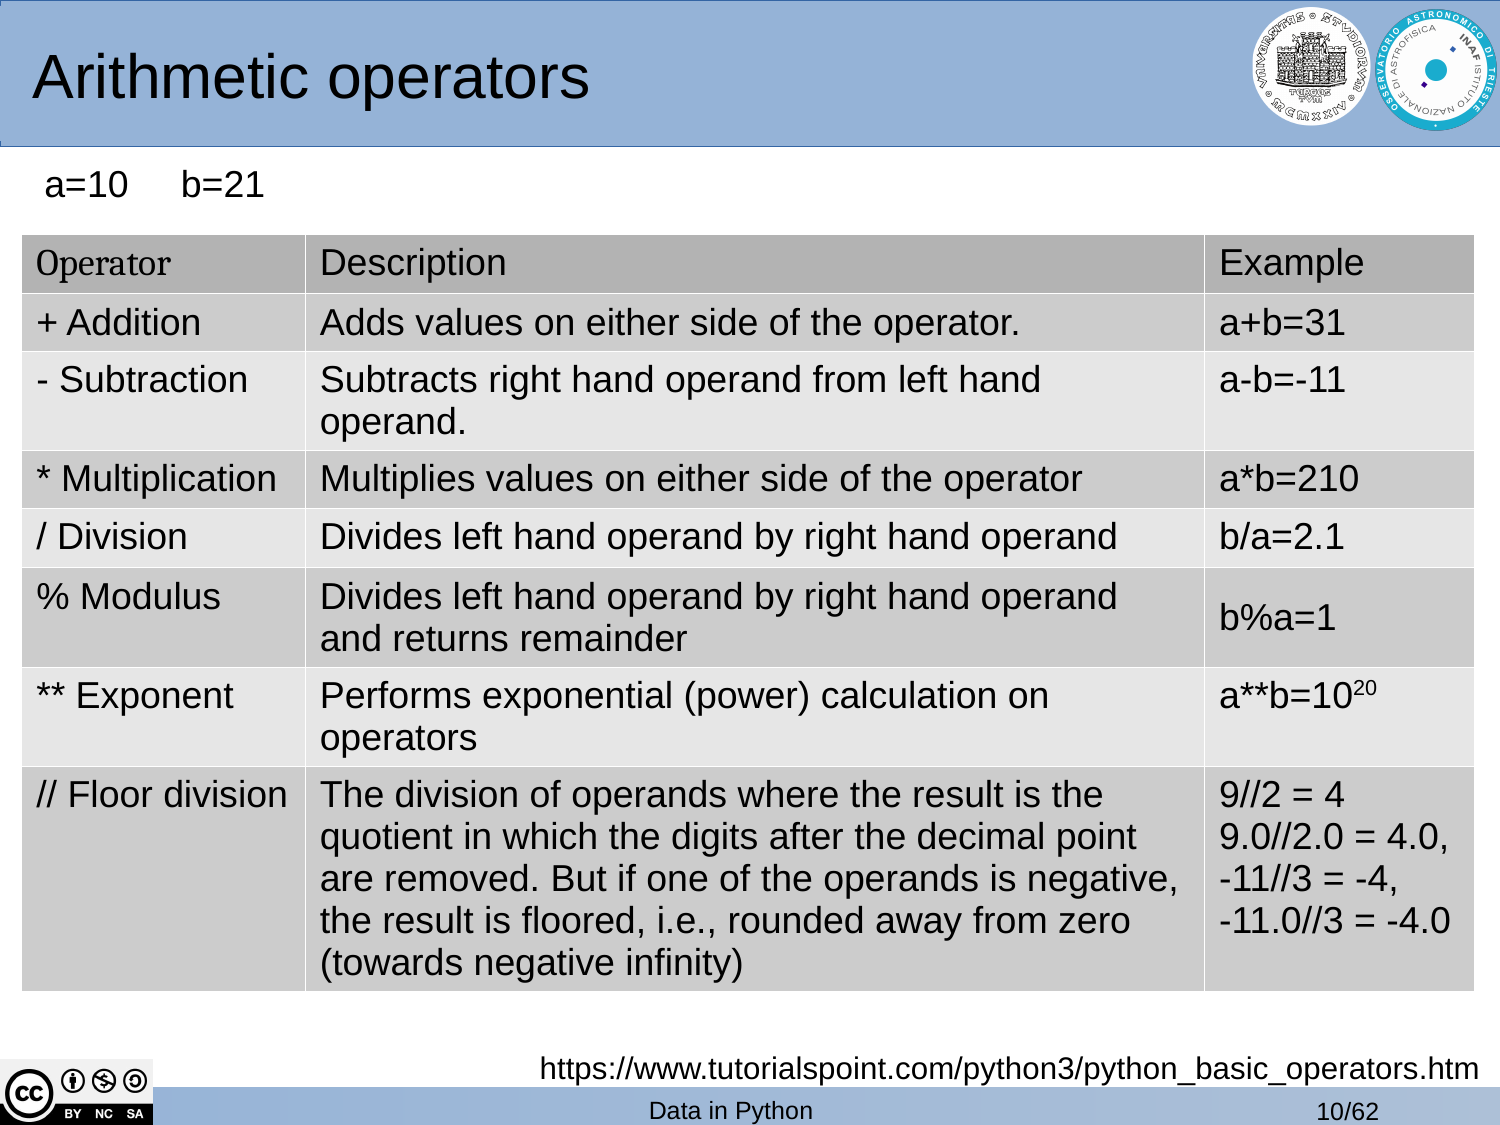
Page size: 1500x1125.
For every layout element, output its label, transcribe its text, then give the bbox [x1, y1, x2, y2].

table_cell Divides left hand operand by right hand operand [306, 509, 1204, 567]
table_cell + Addition [22, 294, 305, 351]
table_cell / Division [22, 509, 305, 567]
table_header Operator [22, 235, 305, 293]
table_cell Subtracts right hand operand from left hand operand. [306, 352, 1204, 450]
table_cell - Subtraction [22, 352, 305, 450]
text_box Arithmetic operators [0, 5, 1253, 141]
table_cell // Floor division [22, 767, 305, 991]
table_cell ** Exponent [22, 668, 305, 766]
list https://www.tutorialspoint.com/python3/python_basic_operators.htm [524, 1033, 1500, 1092]
table_cell a*b=210 [1205, 451, 1474, 508]
table_cell Multiplies values on either side of the operator [306, 451, 1204, 508]
table_cell Divides left hand operand by right hand operand and returns remainder [306, 568, 1204, 667]
table_cell The division of operands where the result is the quotient in which the digits after the decimal point are removed. But if one of the operands is negative, the result is floored, i.e., rounded away from zero (towards negative infinity) [306, 767, 1204, 991]
table_cell * Multiplication [22, 451, 305, 508]
picture [0, 1059, 153, 1125]
table_cell 9//2 = 4 9.0//2.0 = 4.0, -11//3 = -4, -11.0//3 = -4.0 [1205, 767, 1474, 991]
table_cell a+b=31 [1205, 294, 1474, 351]
table_header Description [306, 235, 1204, 293]
table_cell Performs exponential (power) calculation on operators [306, 668, 1204, 766]
picture [1253, 0, 1500, 152]
list a=10 b=21 / Floor Division [29, 152, 1500, 1065]
table_header Example [1205, 235, 1474, 293]
table_cell b/a=2.1 [1205, 509, 1474, 567]
table_cell a-b=-11 [1205, 352, 1474, 450]
table_cell % Modulus [22, 568, 305, 667]
table_cell a**b=1020 [1205, 668, 1474, 766]
table_cell b%a=1 [1205, 568, 1474, 667]
table_cell Adds values on either side of the operator. [306, 294, 1204, 351]
